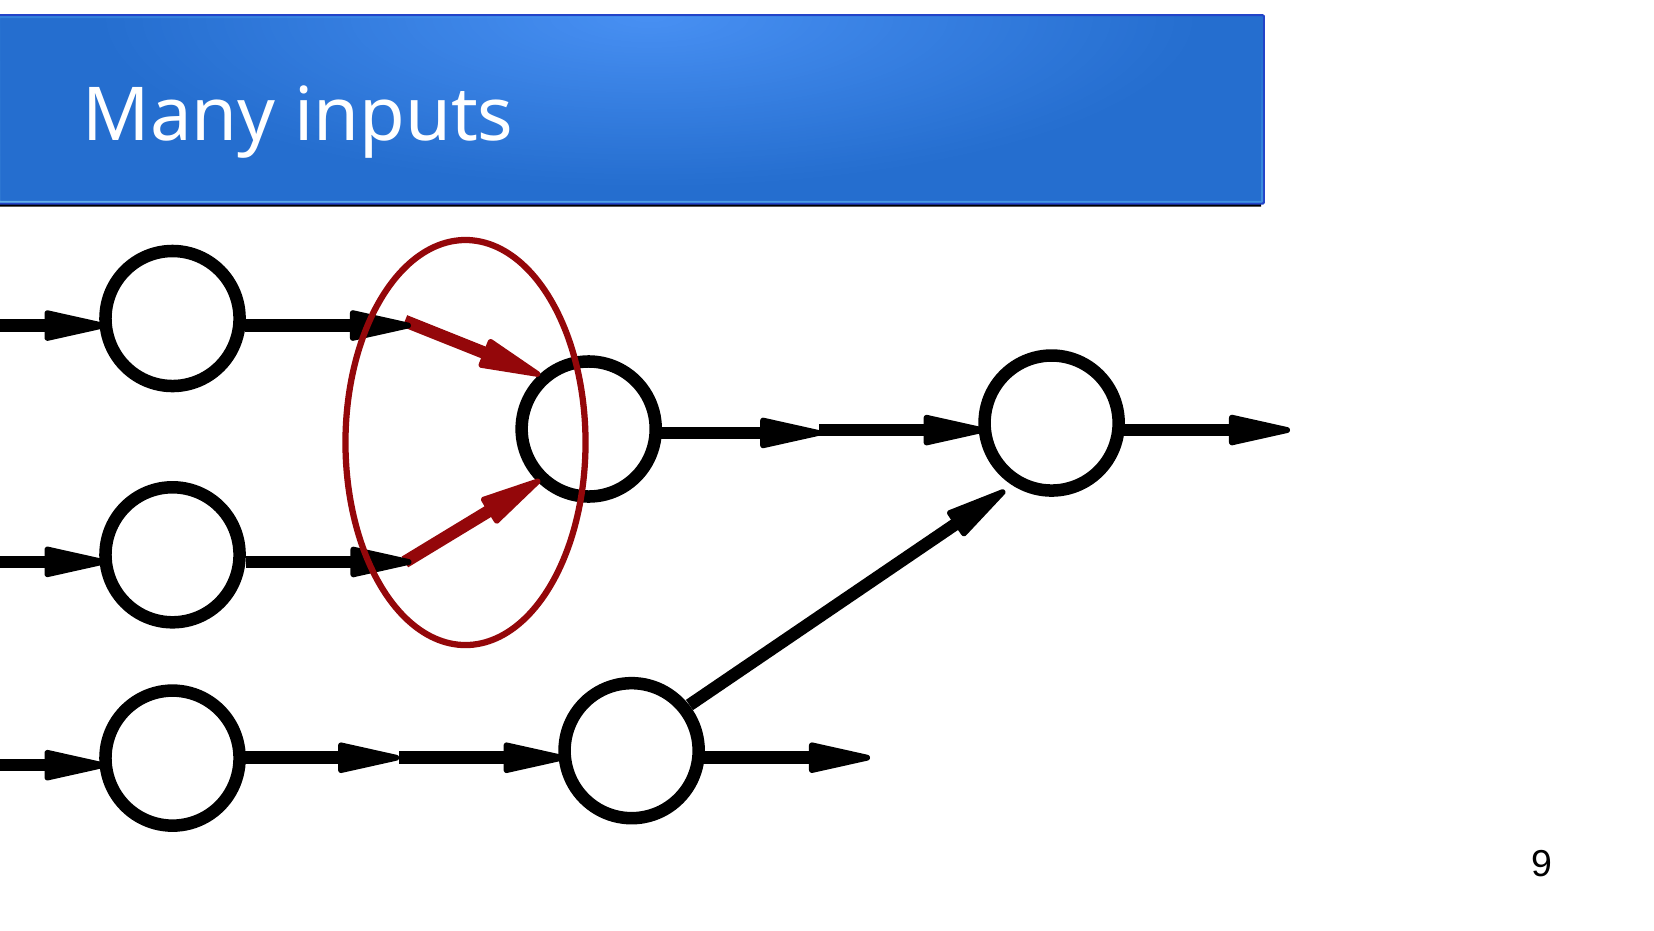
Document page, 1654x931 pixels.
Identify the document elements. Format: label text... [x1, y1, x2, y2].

title Many inputs [82, 35, 1235, 189]
